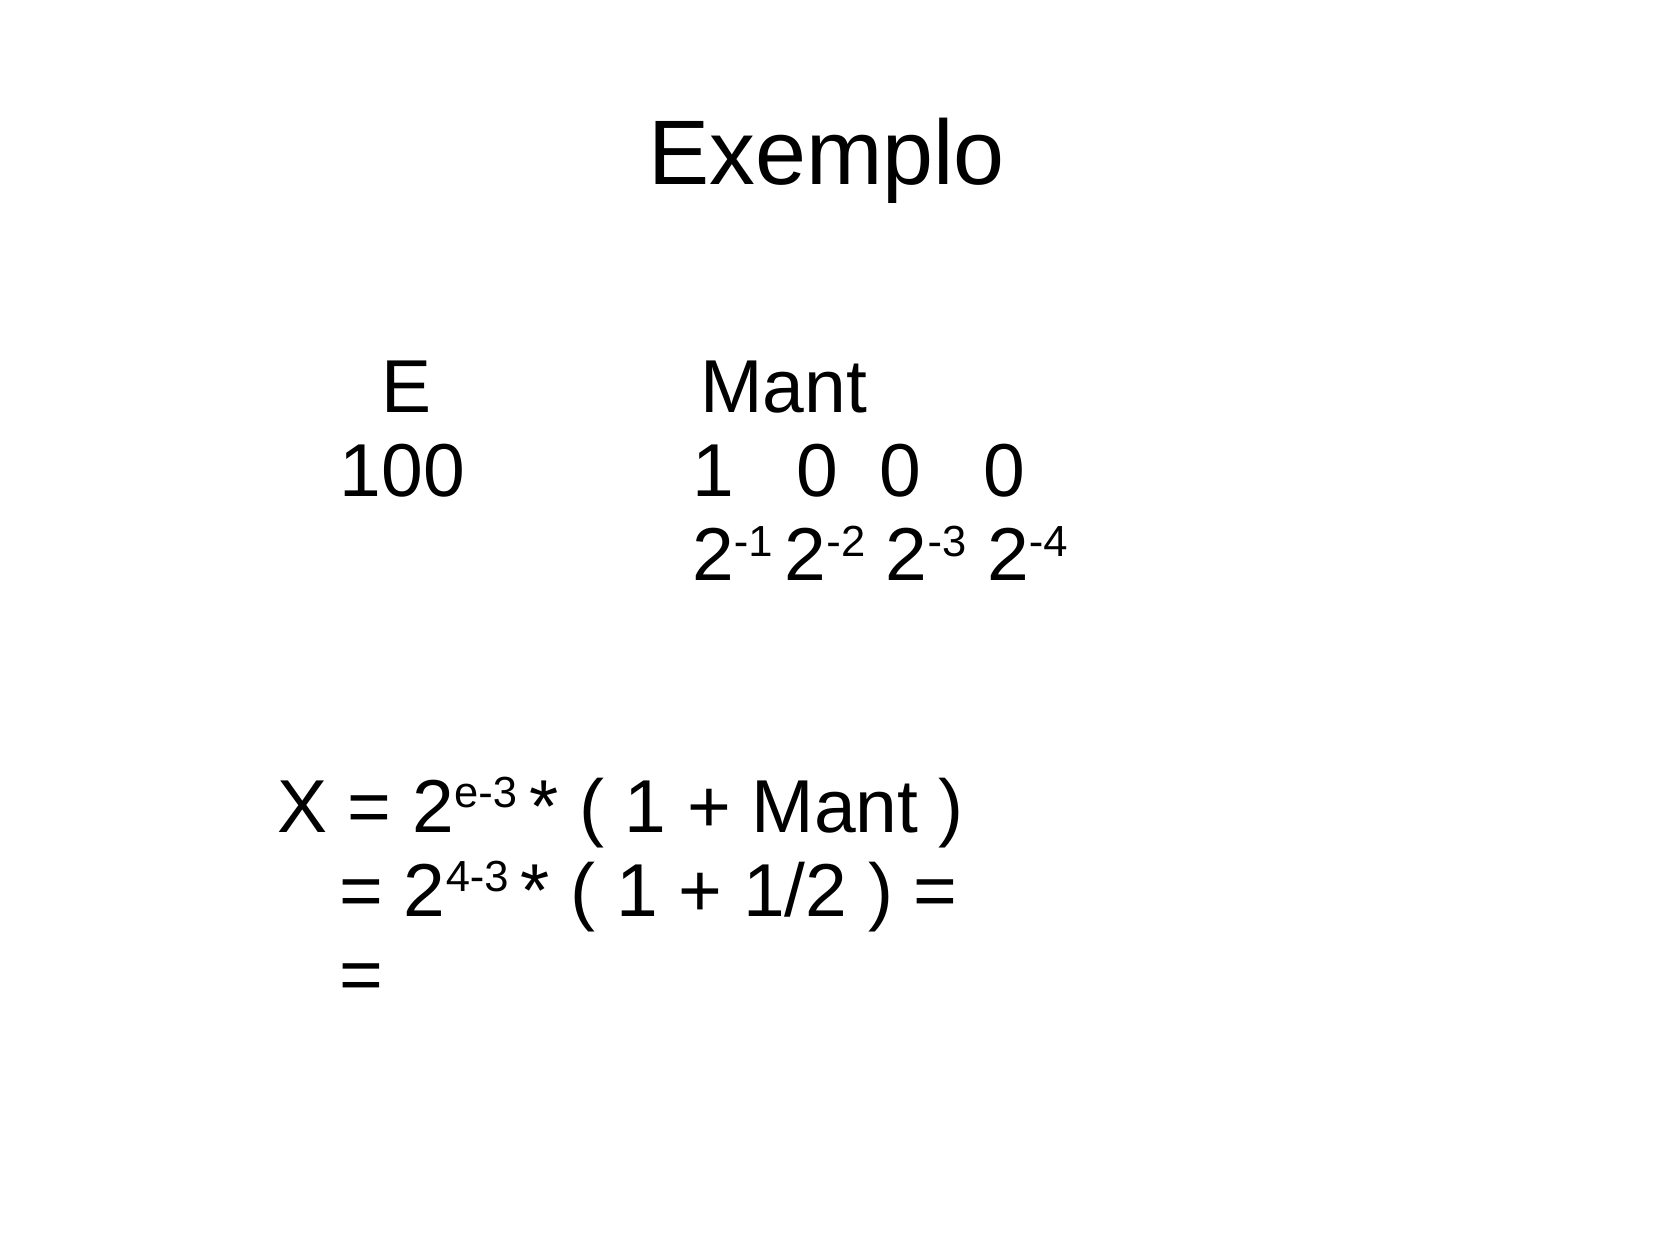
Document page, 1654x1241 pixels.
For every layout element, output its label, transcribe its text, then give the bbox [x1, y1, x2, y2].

title Exemplo [82, 49, 1571, 257]
text_box E Mant 100 1 0 0 0 2-1 2-2 2-3 2-4 X = 2e-3 * ( 1 + Mant ) = 24-3 * ( 1 + 1/2 ) = = [262, 337, 1083, 1241]
